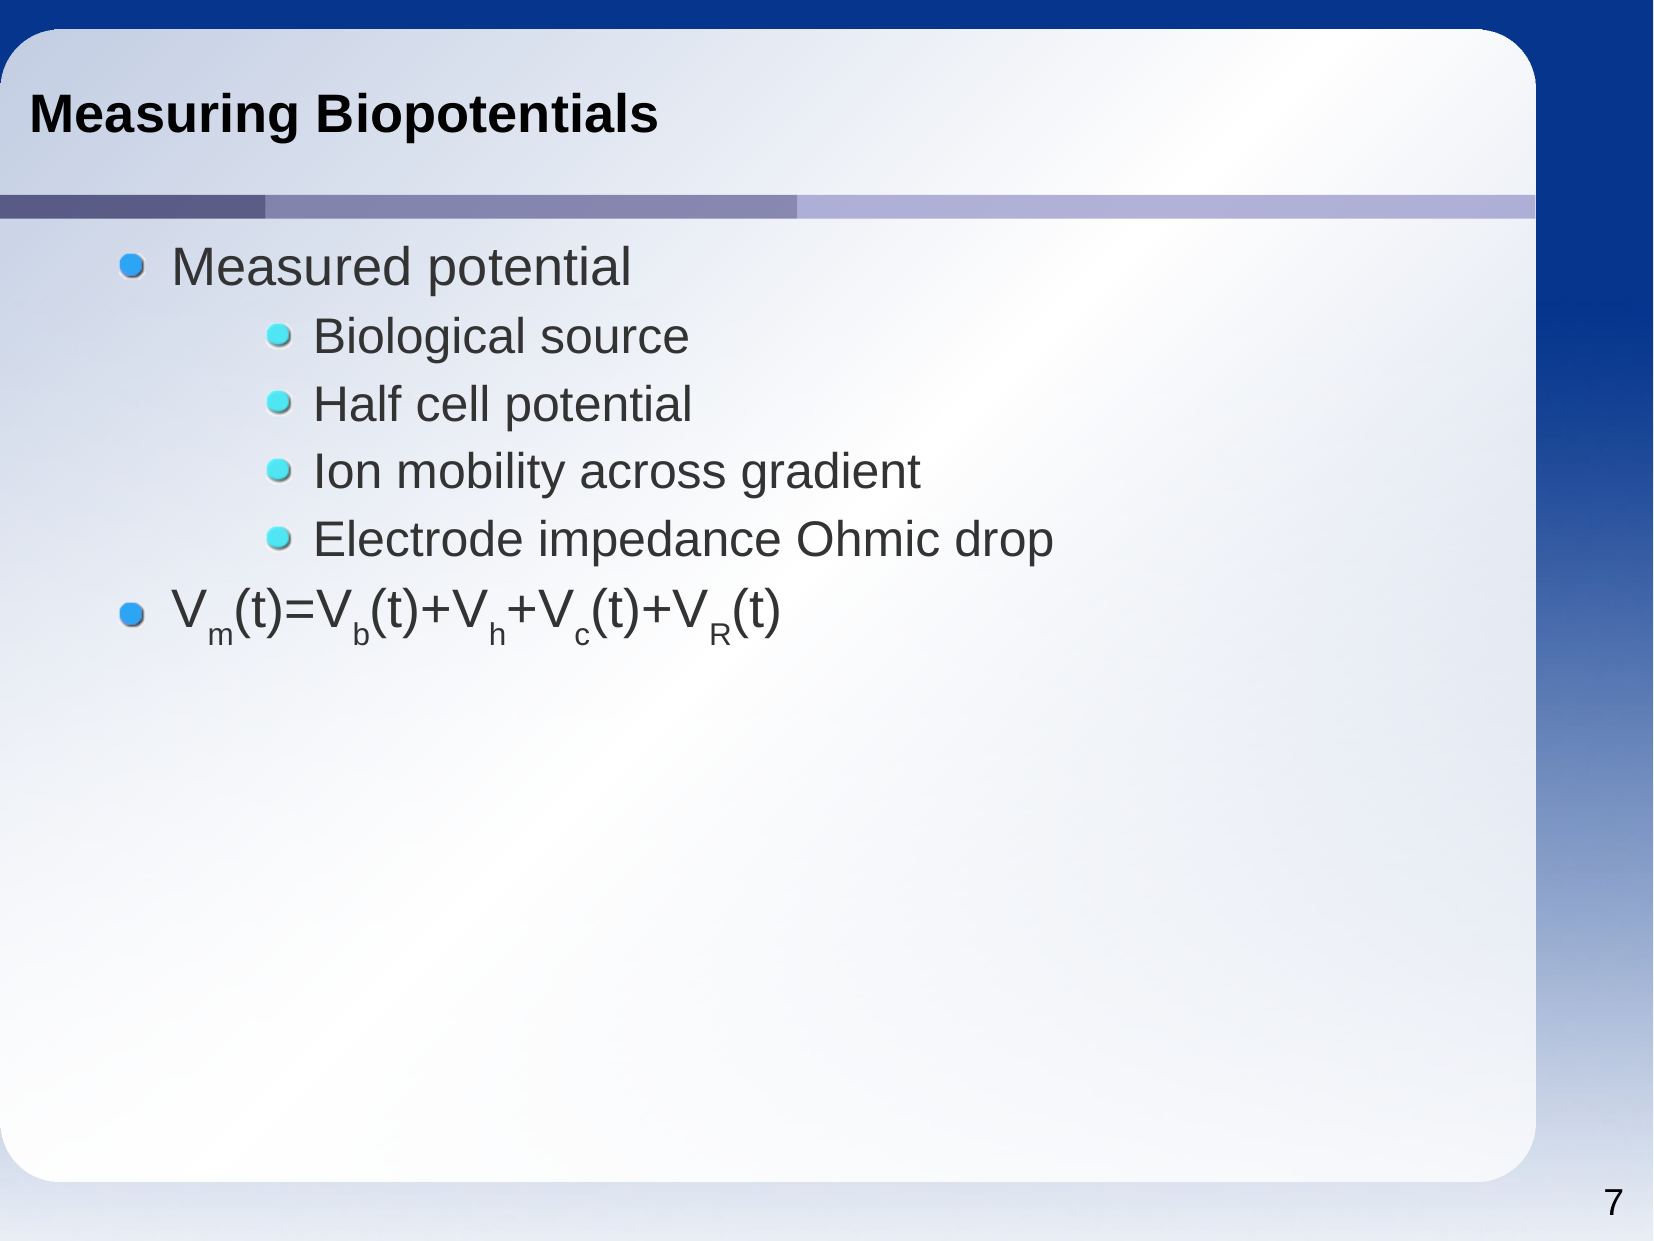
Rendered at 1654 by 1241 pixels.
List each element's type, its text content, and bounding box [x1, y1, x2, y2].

title Measuring Biopotentials [29, 49, 1506, 178]
list Measured potential Biological source Half cell potential Ion mobility across gradient Electrode impedance Ohmic drop Vm(t)=Vb(t)+Vh+Vc(t)+VR(t) [29, 236, 1229, 1152]
picture [0, 0, 1654, 1241]
